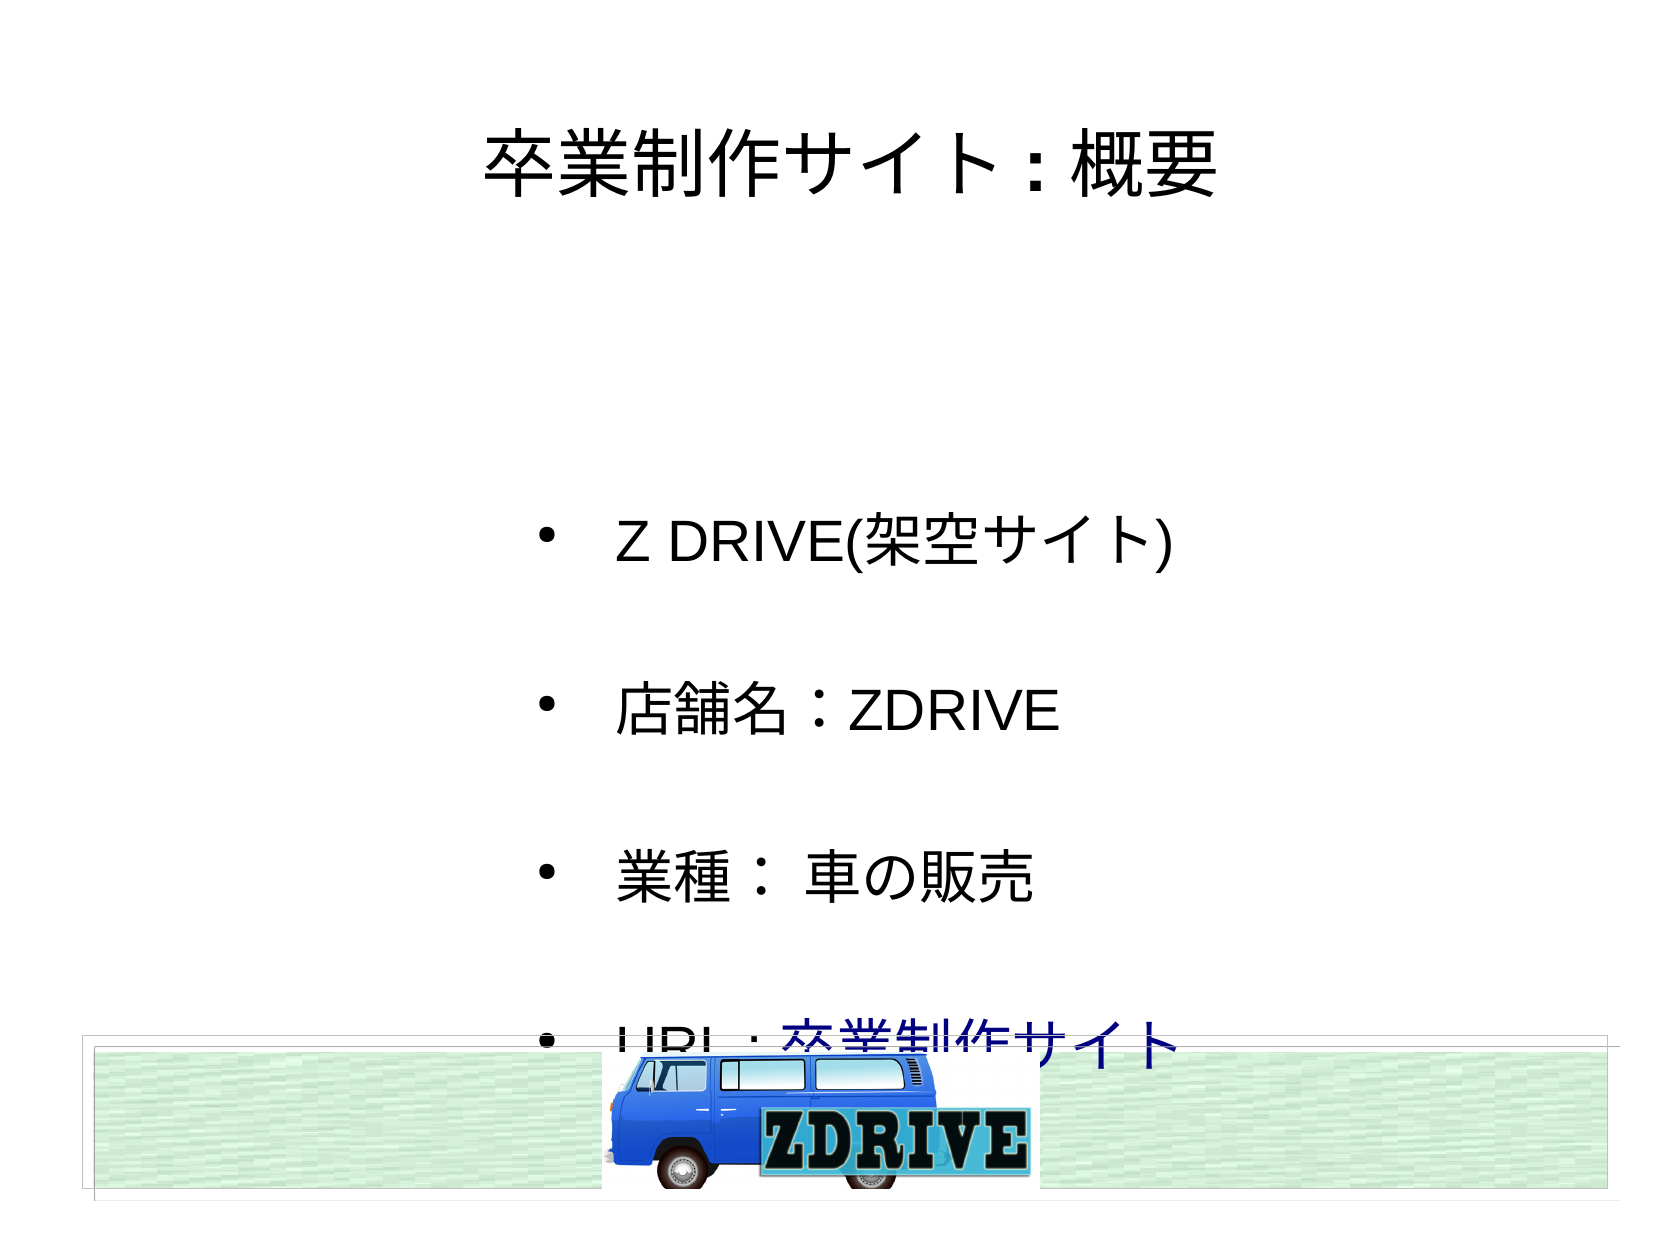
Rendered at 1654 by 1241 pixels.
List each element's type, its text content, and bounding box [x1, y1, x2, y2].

subtitle Z DRIVE(架空サイト) 店舗名：ZDRIVE 業種： 車の販売 URL : 卒業制作サイト [186, 409, 1595, 993]
picture [96, 1052, 1607, 1189]
title 卒業制作サイト : 概要 [159, 104, 1542, 213]
